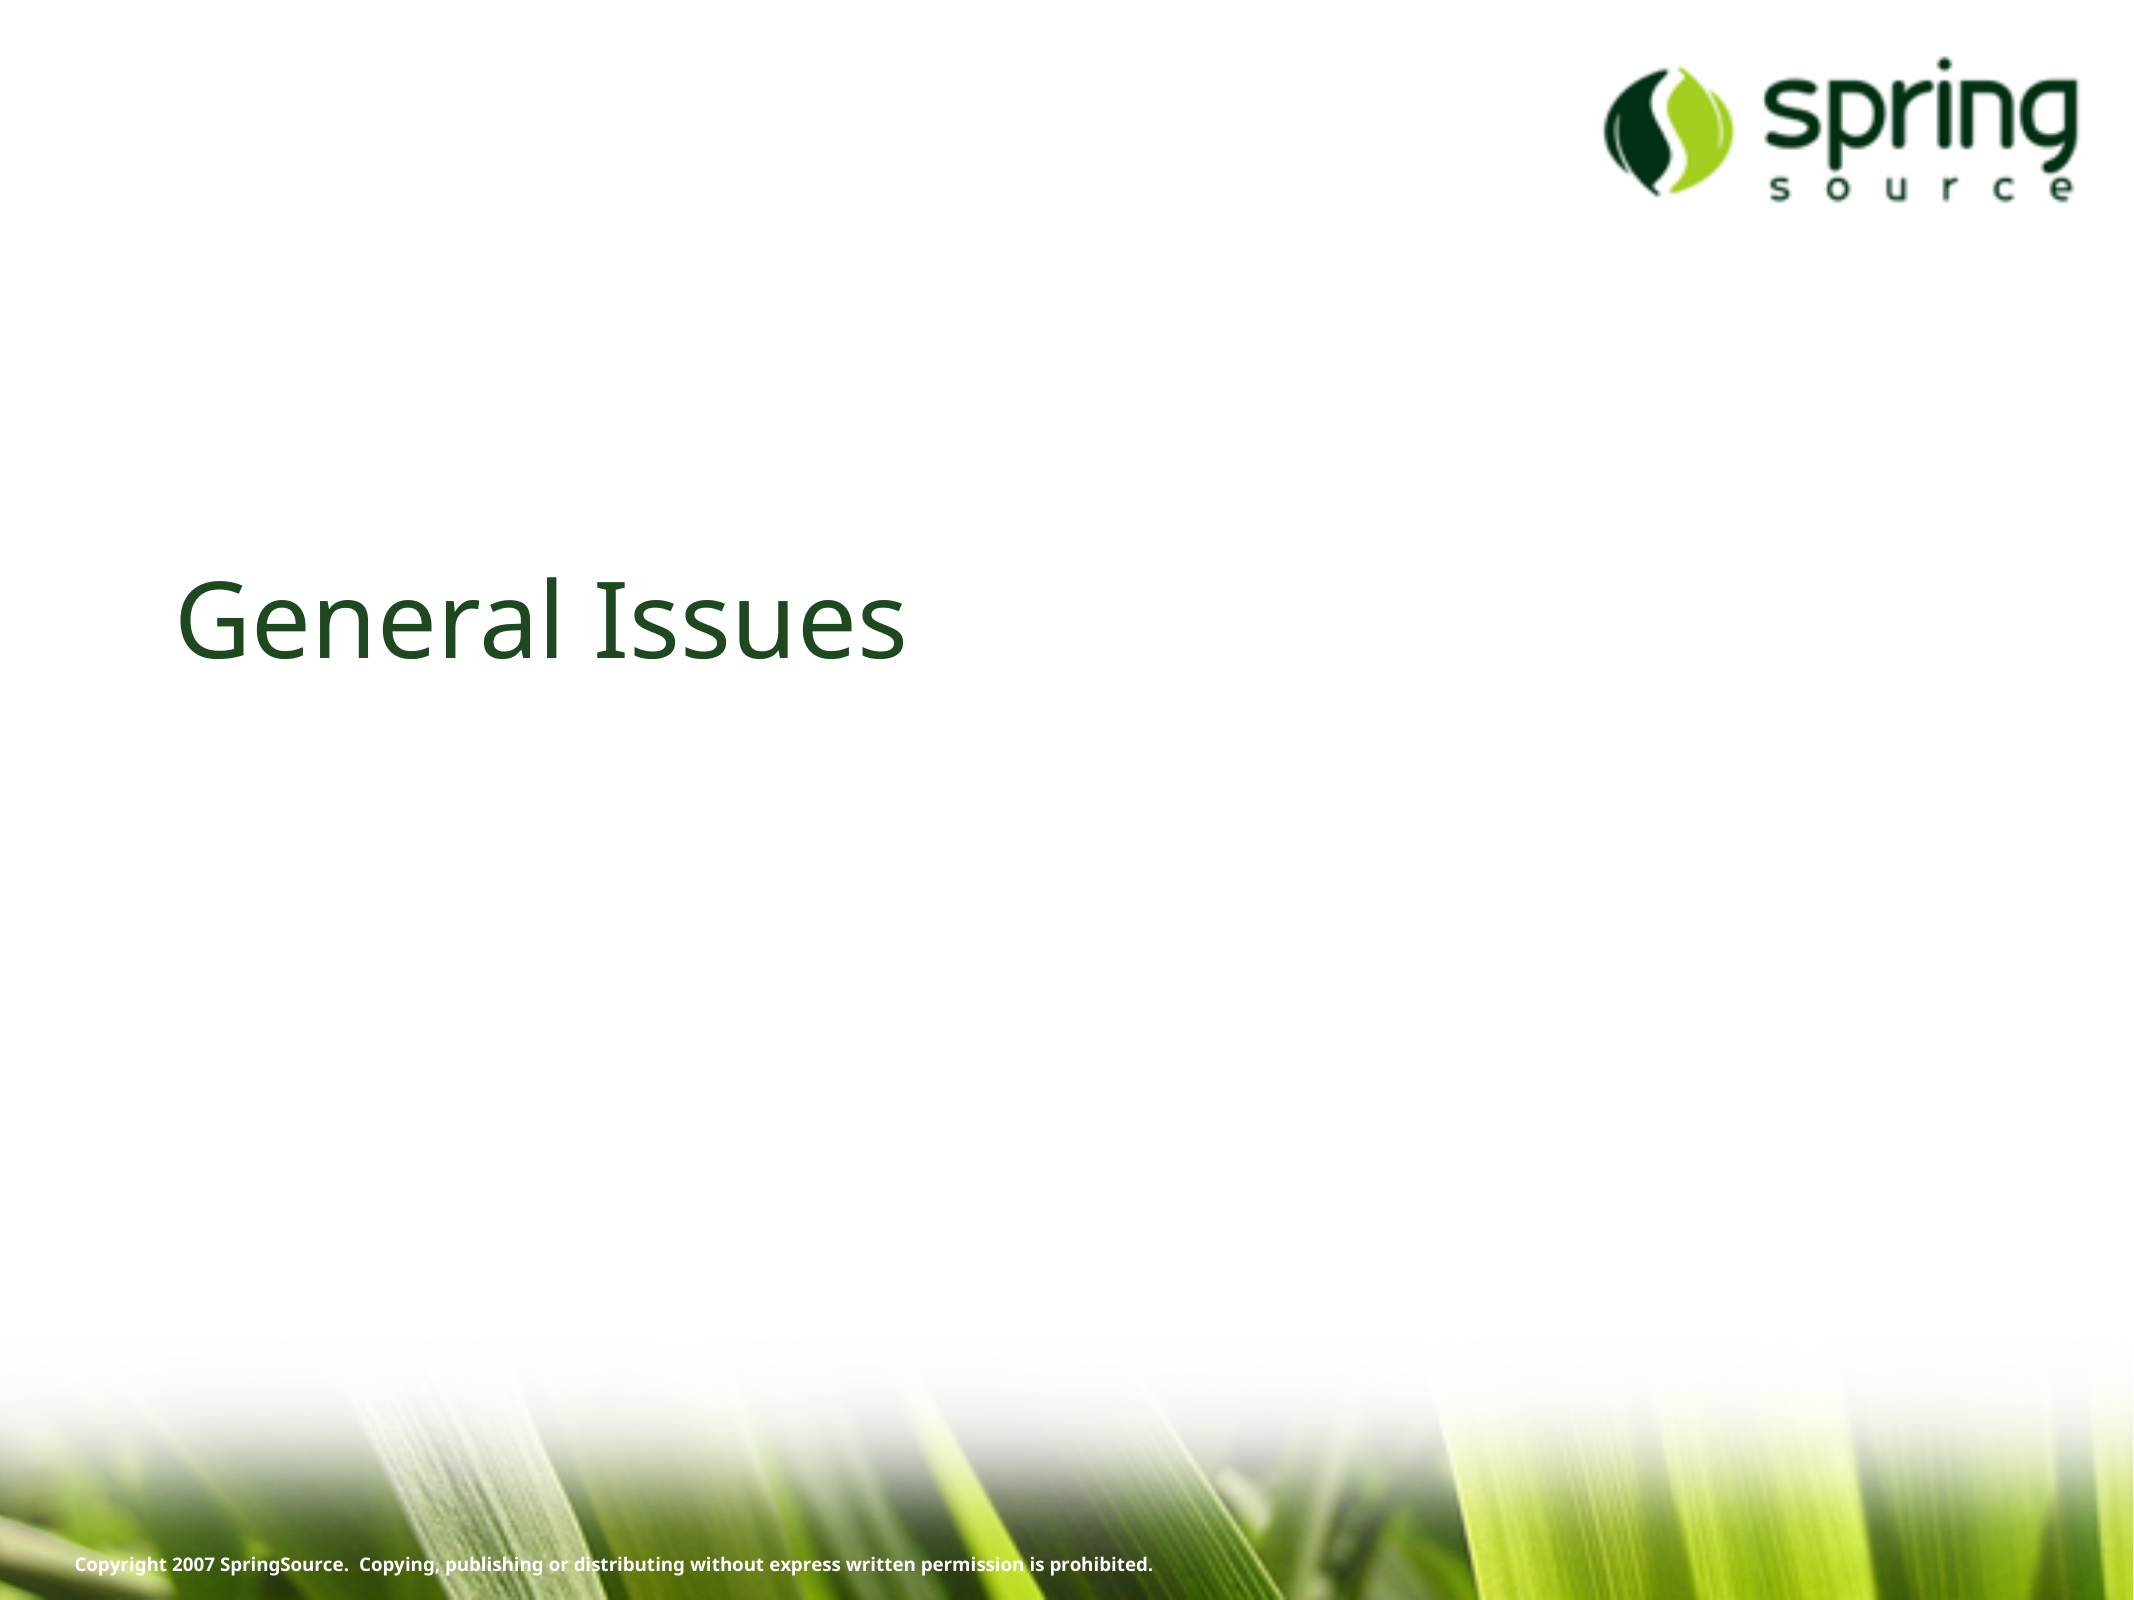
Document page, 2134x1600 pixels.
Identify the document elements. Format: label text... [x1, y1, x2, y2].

picture [0, 1340, 2134, 1600]
picture [1555, 46, 2134, 224]
title General Issues [153, 484, 1967, 752]
